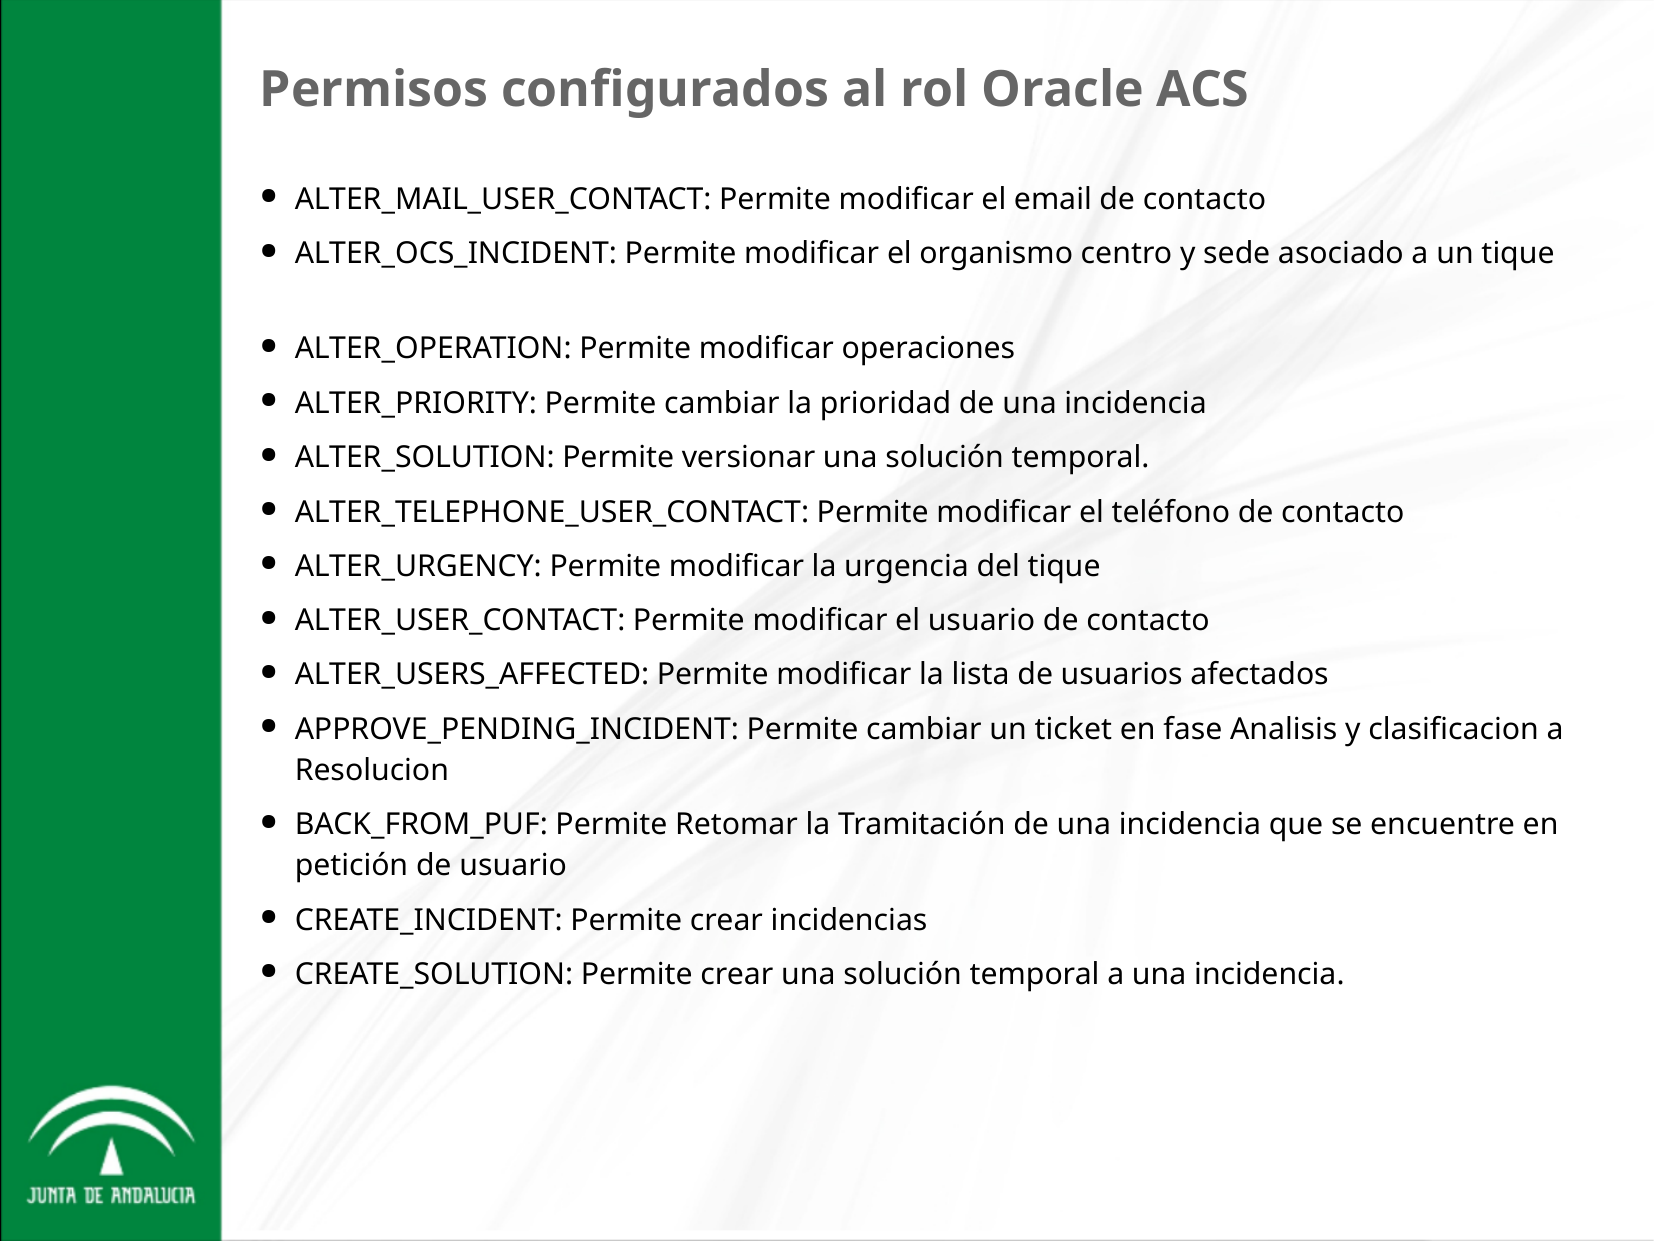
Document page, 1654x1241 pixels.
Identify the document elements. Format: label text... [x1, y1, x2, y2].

list ALTER_MAIL_USER_CONTACT: Permite modificar el email de contacto ALTER_OCS_INCIDENT: Permite modificar el organismo centro y sede asociado a un tique ALTER_OPERATION: Permite modificar operaciones ALTER_PRIORITY: Permite cambiar la prioridad de una incidencia ALTER_SOLUTION: Permite versionar una solución temporal. ALTER_TELEPHONE_USER_CONTACT: Permite modificar el teléfono de contacto ALTER_URGENCY: Permite modificar la urgencia del tique ALTER_USER_CONTACT: Permite modificar el usuario de contacto ALTER_USERS_AFFECTED: Permite modificar la lista de usuarios afectados APPROVE_PENDING_INCIDENT: Permite cambiar un ticket en fase Analisis y clasificacion a Resolucion BACK_FROM_PUF: Permite Retomar la Tramitación de una incidencia que se encuentre en petición de usuario CREATE_INCIDENT: Permite crear incidencias CREATE_SOLUTION: Permite crear una solución temporal a una incidencia. [248, 177, 1565, 996]
title Permisos configurados al rol Oracle ACS [259, 45, 1577, 129]
picture [0, 0, 1654, 1241]
